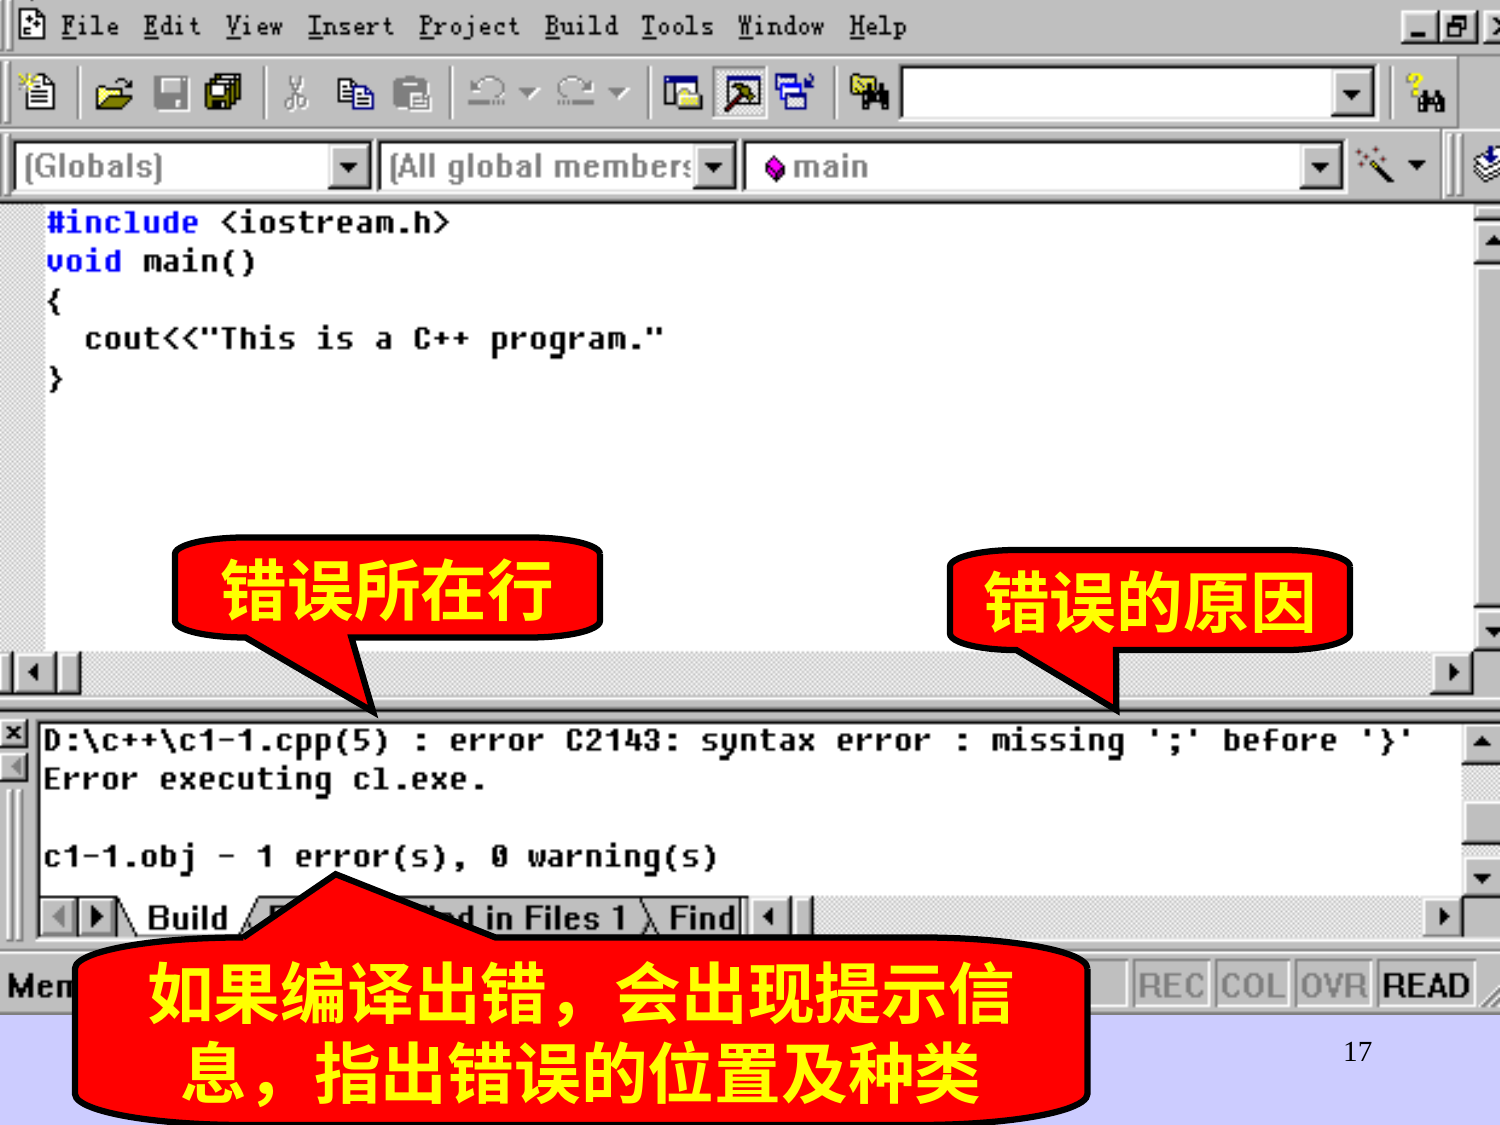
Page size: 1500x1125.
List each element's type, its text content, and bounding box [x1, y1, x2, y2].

picture [0, 0, 1500, 1015]
text_box <编号> [1085, 1025, 1388, 1101]
text_box 如果编译出错，会出现提示信息，指出错误的位置及种类 [74, 874, 1088, 1125]
text_box 错误所在行 [174, 537, 601, 712]
text_box 错误的原因 [949, 549, 1351, 711]
